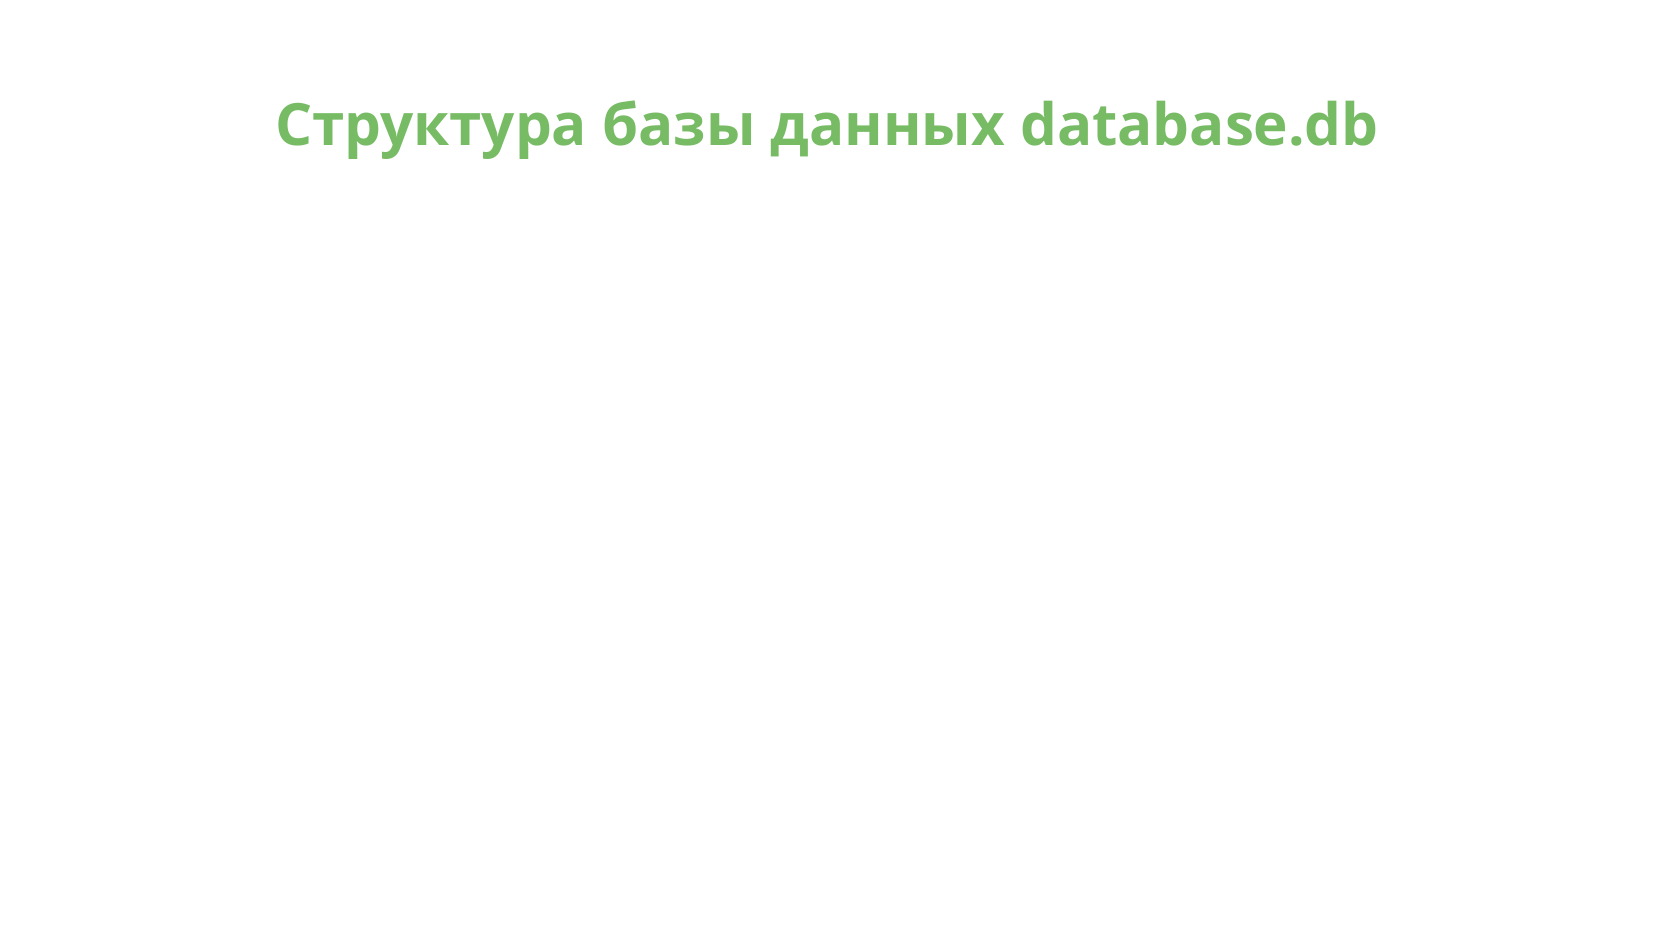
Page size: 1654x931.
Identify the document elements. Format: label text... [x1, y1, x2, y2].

title Структура базы данных database.db [82, 83, 1571, 155]
